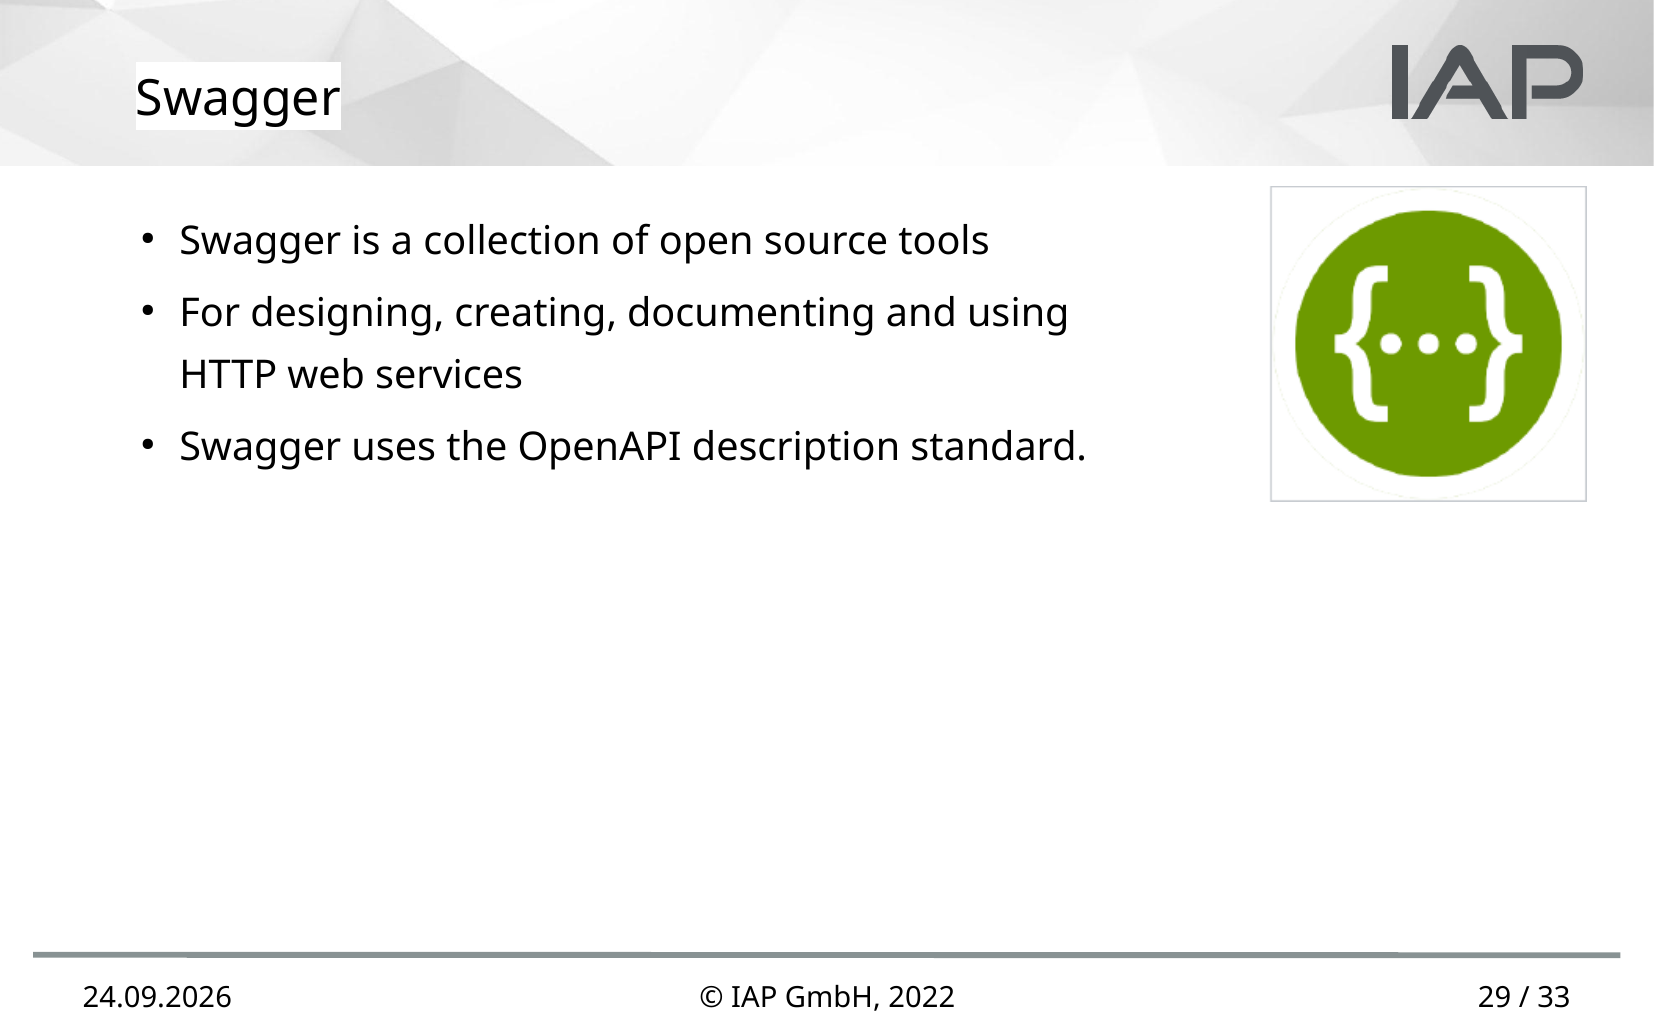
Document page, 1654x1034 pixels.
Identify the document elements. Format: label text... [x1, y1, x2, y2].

picture [0, 0, 1654, 166]
title Swagger [135, 41, 1264, 152]
list Swagger is a collection of open source tools For designing, creating, documenting and using HTTP web services Swagger uses the OpenAPI description standard. [123, 204, 1517, 922]
picture [1269, 186, 1587, 502]
